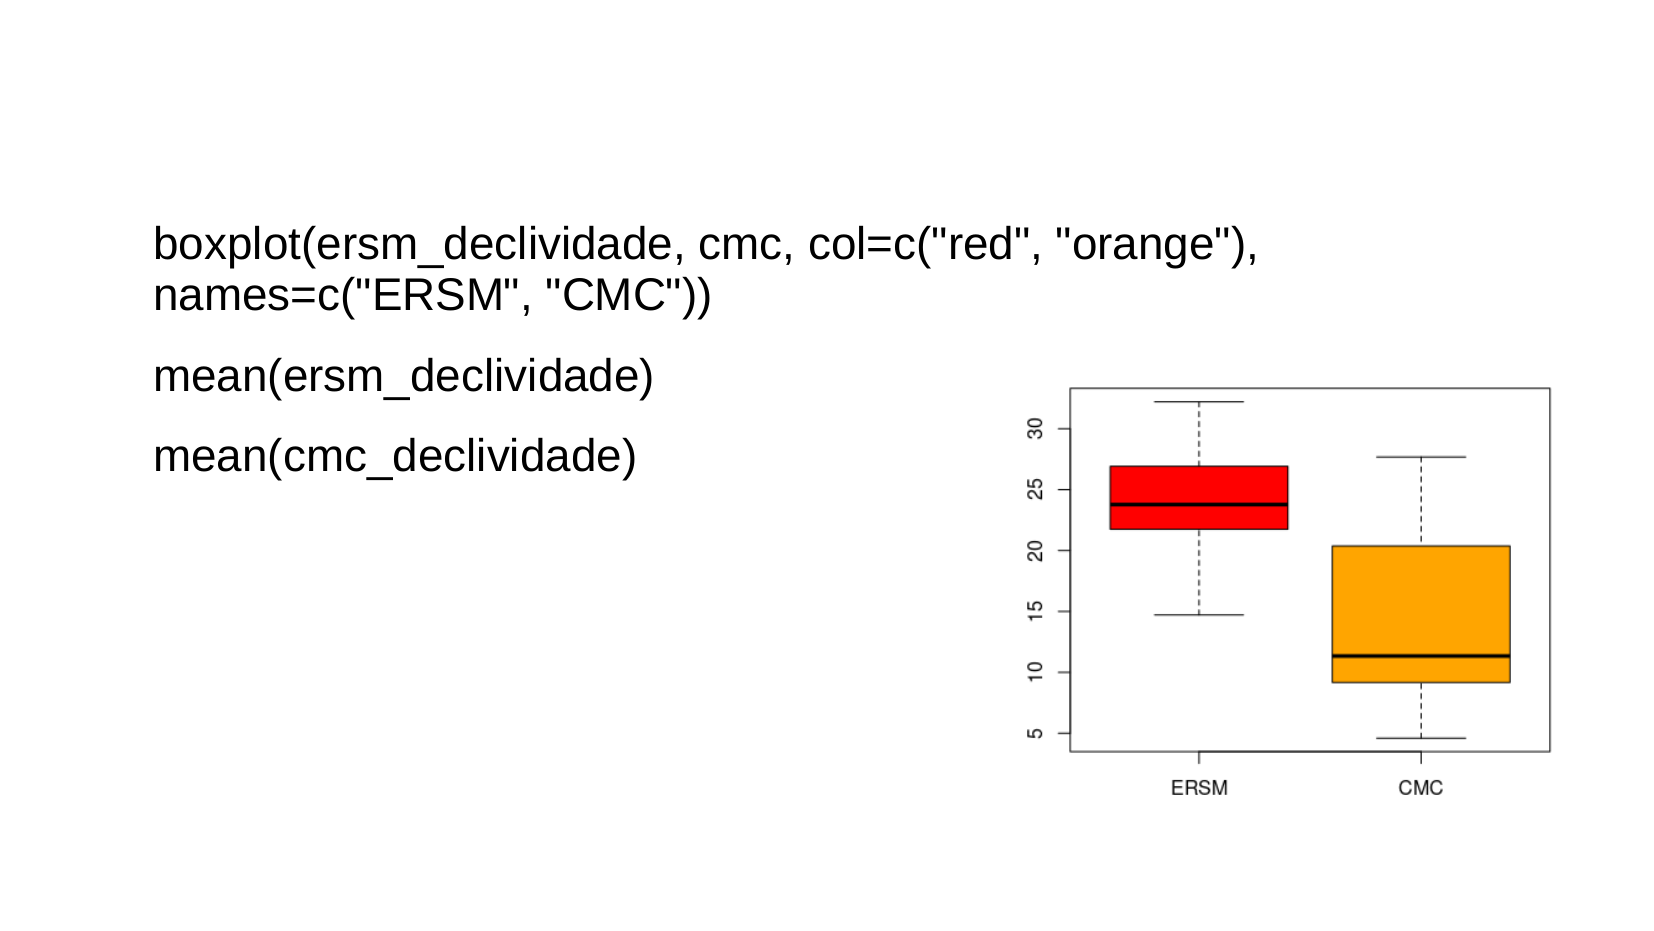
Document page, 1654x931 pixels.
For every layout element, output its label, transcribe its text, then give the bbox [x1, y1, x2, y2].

list boxplot(ersm_declividade, cmc, col=c("red", "orange"), names=c("ERSM", "CMC")) mean(ersm_declividade) mean(cmc_declividade) [82, 217, 1571, 758]
picture [973, 291, 1600, 873]
